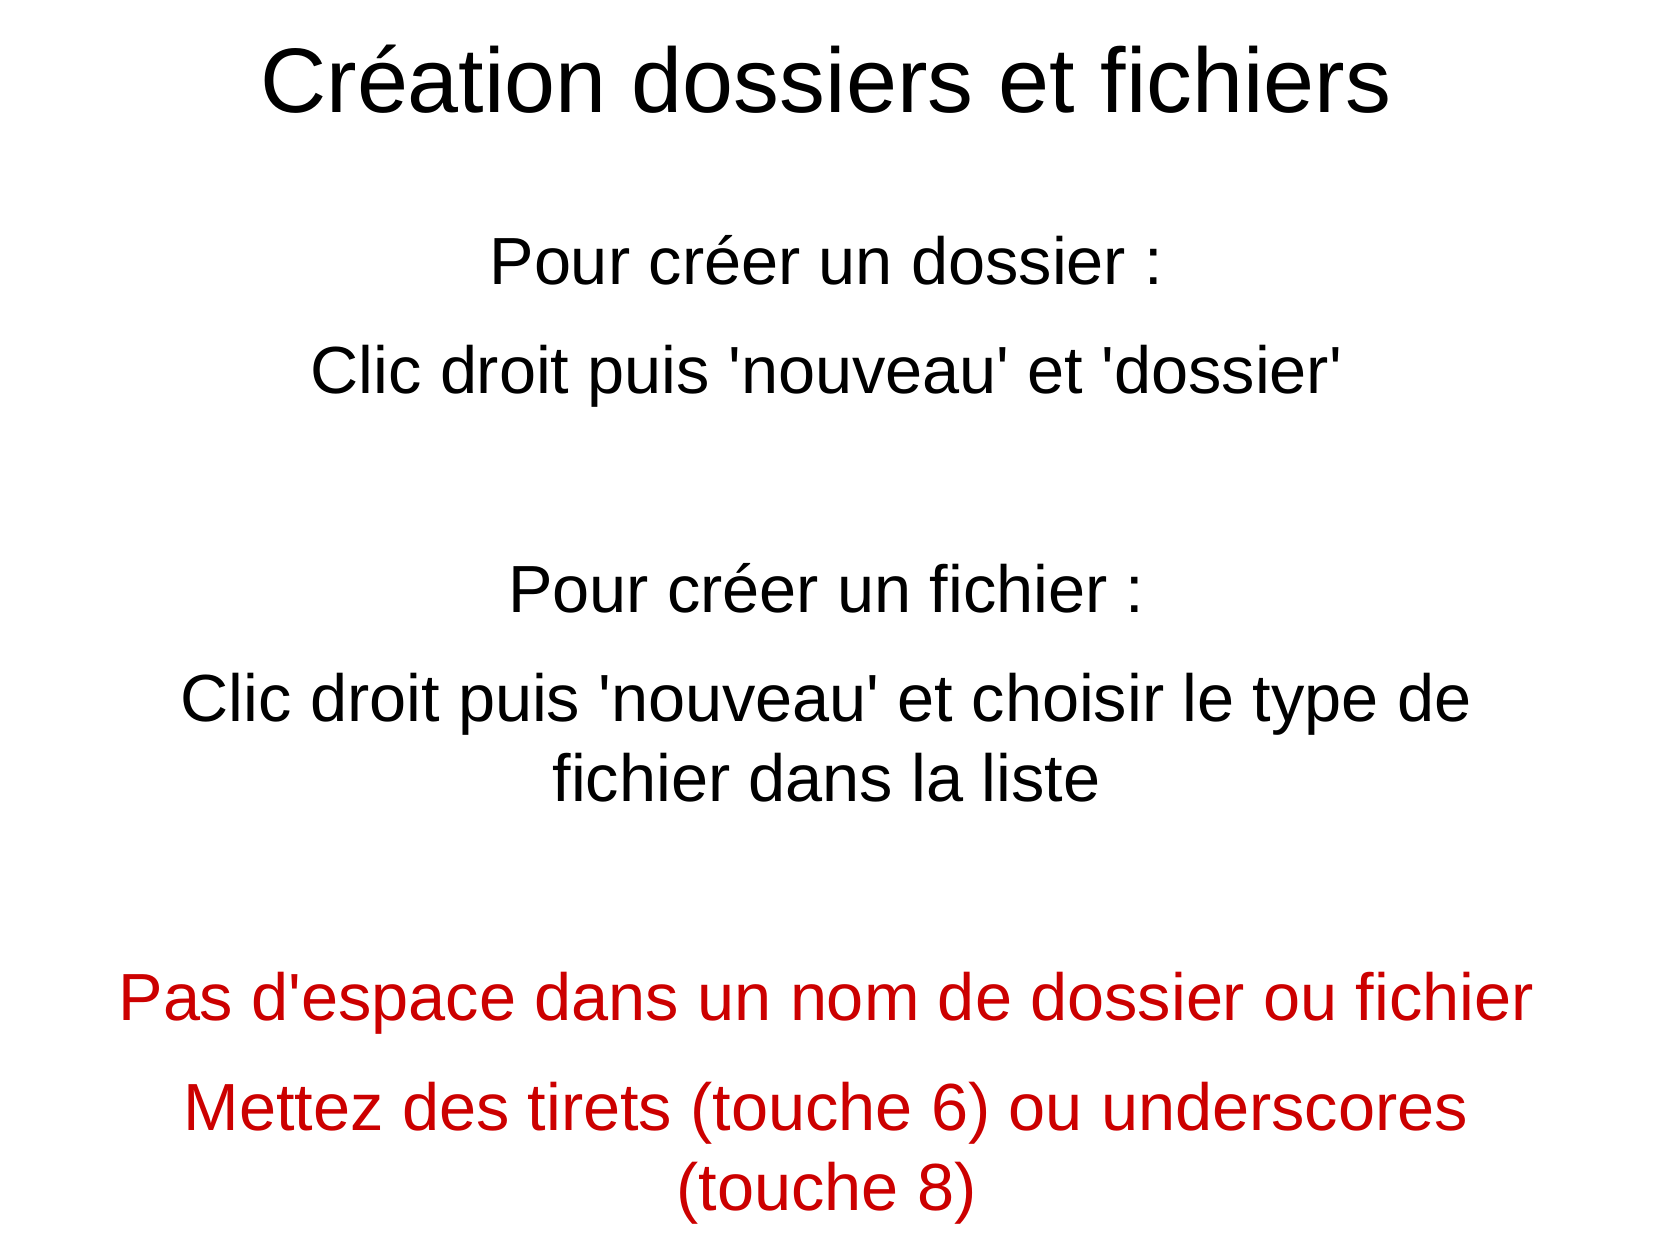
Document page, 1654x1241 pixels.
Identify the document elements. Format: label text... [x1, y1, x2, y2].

title Création dossiers et fichiers [82, 0, 1571, 180]
subtitle Pour créer un dossier : Clic droit puis 'nouveau' et 'dossier' Pour créer un fichier : Clic droit puis 'nouveau' et choisir le type de fichier dans la liste Pas d'espace dans un nom de dossier ou fichier Mettez des tirets (touche 6) ou underscores (touche 8) [82, 212, 1571, 1229]
